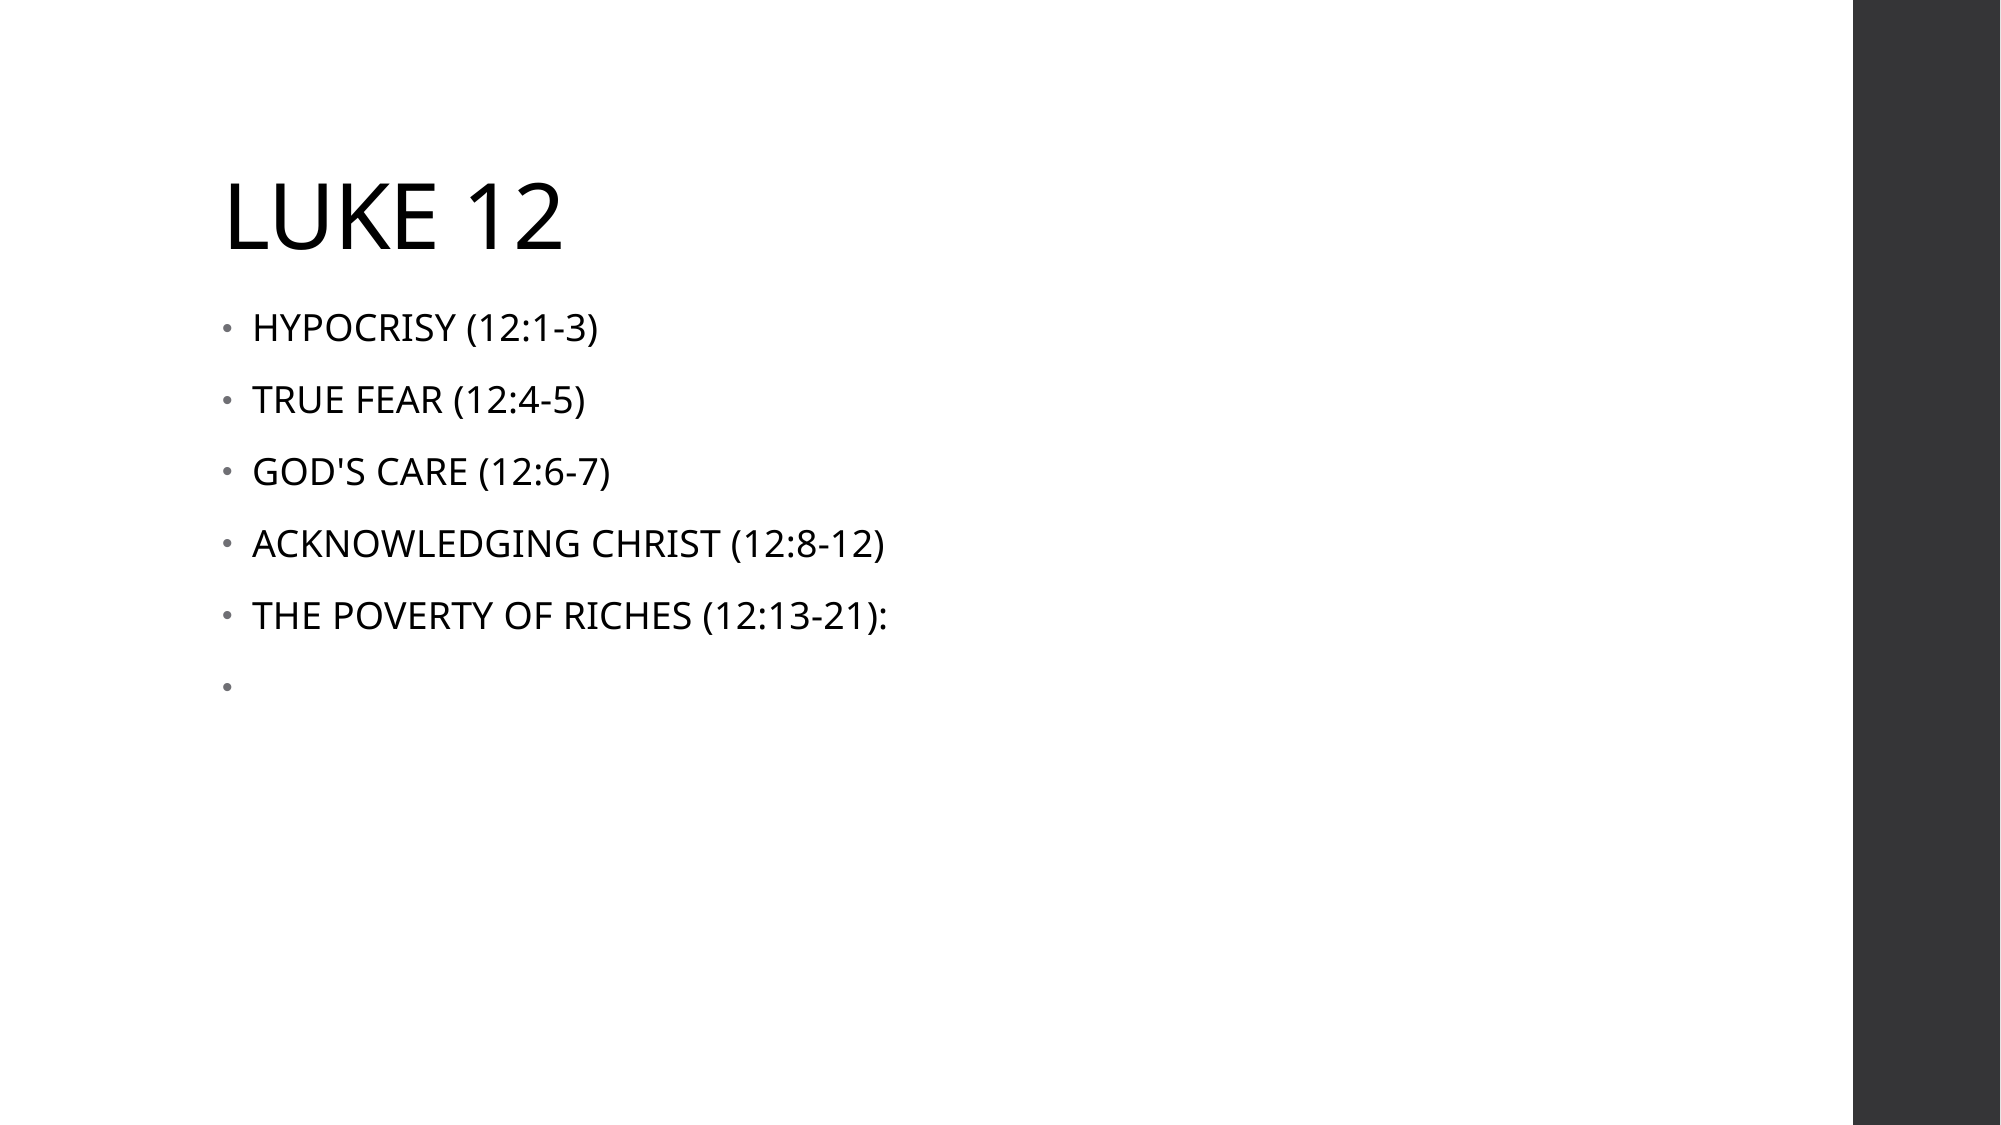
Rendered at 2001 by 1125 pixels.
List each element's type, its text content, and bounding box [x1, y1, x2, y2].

list HYPOCRISY (12:1-3) TRUE FEAR (12:4-5) GOD'S CARE (12:6-7) ACKNOWLEDGING CHRIST (12:8-12) THE POVERTY OF RICHES (12:13-21): [206, 299, 1617, 1014]
title LUKE 12 [206, 60, 1797, 278]
